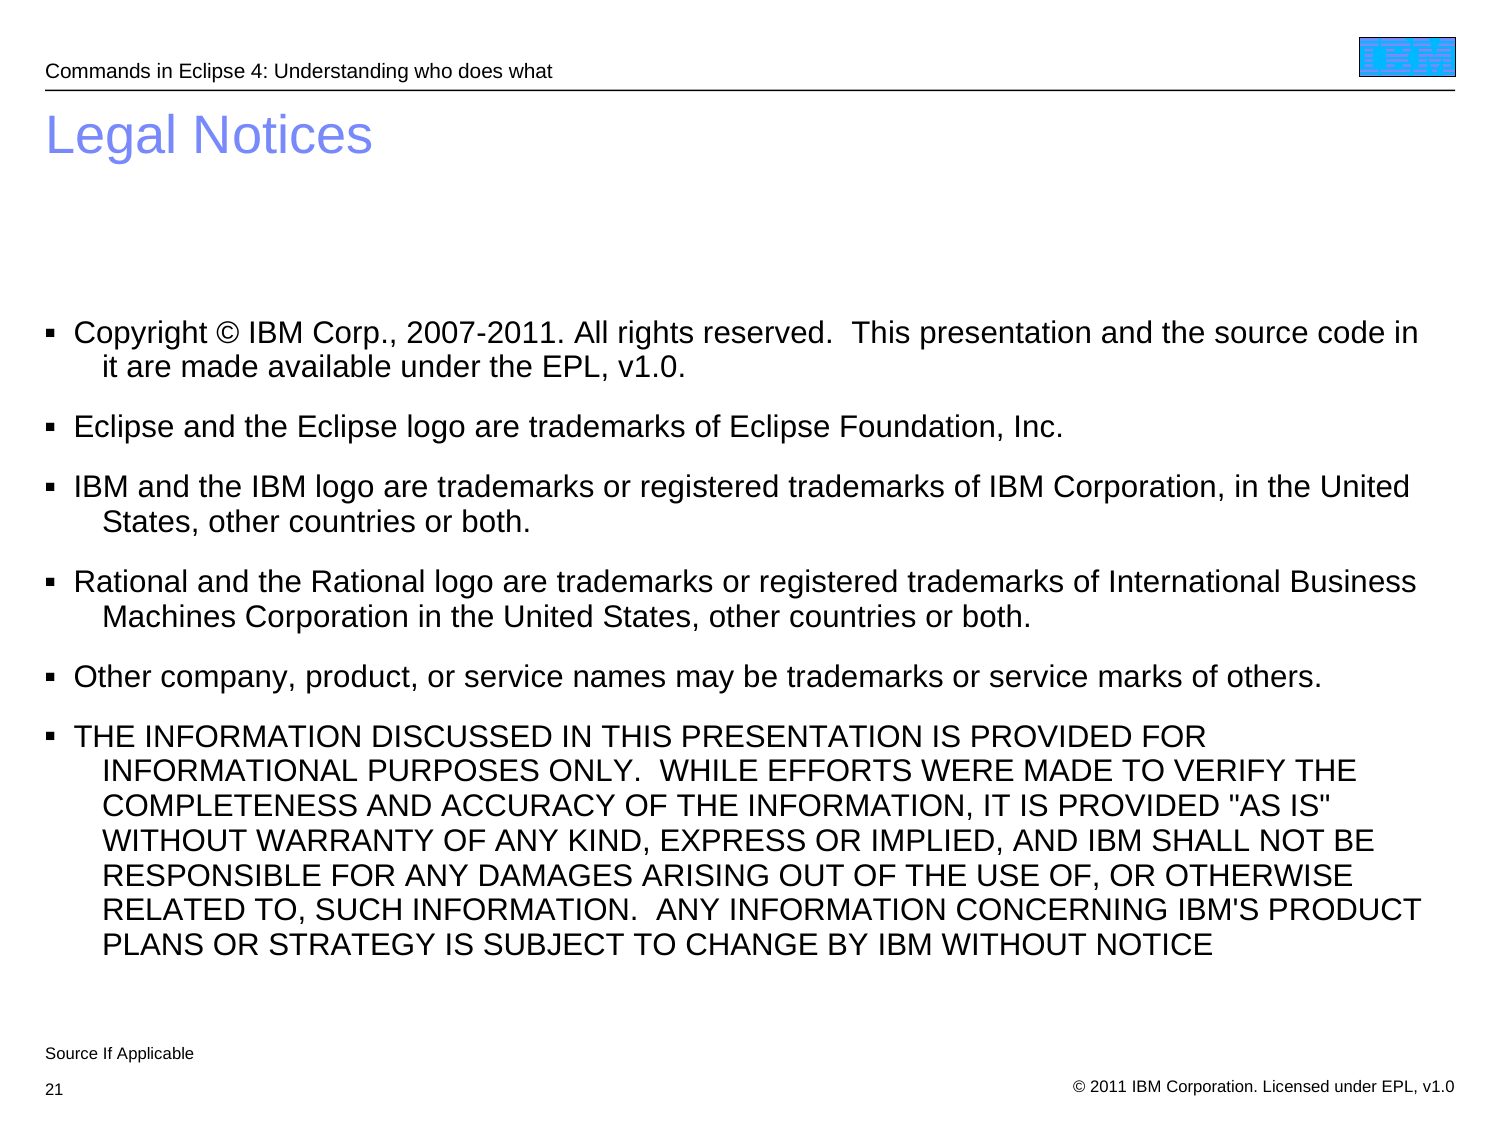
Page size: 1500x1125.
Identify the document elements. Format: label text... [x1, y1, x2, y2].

list Copyright © IBM Corp., 2007-2011. All rights reserved. This presentation and the source code in it are made available under the EPL, v1.0. Eclipse and the Eclipse logo are trademarks of Eclipse Foundation, Inc. IBM and the IBM logo are trademarks or registered trademarks of IBM Corporation, in the United States, other countries or both. Rational and the Rational logo are trademarks or registered trademarks of International Business Machines Corporation in the United States, other countries or both. Other company, product, or service names may be trademarks or service marks of others. THE INFORMATION DISCUSSED IN THIS PRESENTATION IS PROVIDED FOR INFORMATIONAL PURPOSES ONLY. WHILE EFFORTS WERE MADE TO VERIFY THE COMPLETENESS AND ACCURACY OF THE INFORMATION, IT IS PROVIDED "AS IS" WITHOUT WARRANTY OF ANY KIND, EXPRESS OR IMPLIED, AND IBM SHALL NOT BE RESPONSIBLE FOR ANY DAMAGES ARISING OUT OF THE USE OF, OR OTHERWISE RELATED TO, SUCH INFORMATION. ANY INFORMATION CONCERNING IBM'S PRODUCT PLANS OR STRATEGY IS SUBJECT TO CHANGE BY IBM WITHOUT NOTICE [30, 307, 1456, 1086]
text_box Commands in Eclipse 4: Understanding who does what [30, 37, 1306, 83]
text_box Source If Applicable [30, 1021, 1441, 1072]
title Legal Notices [30, 97, 1456, 218]
